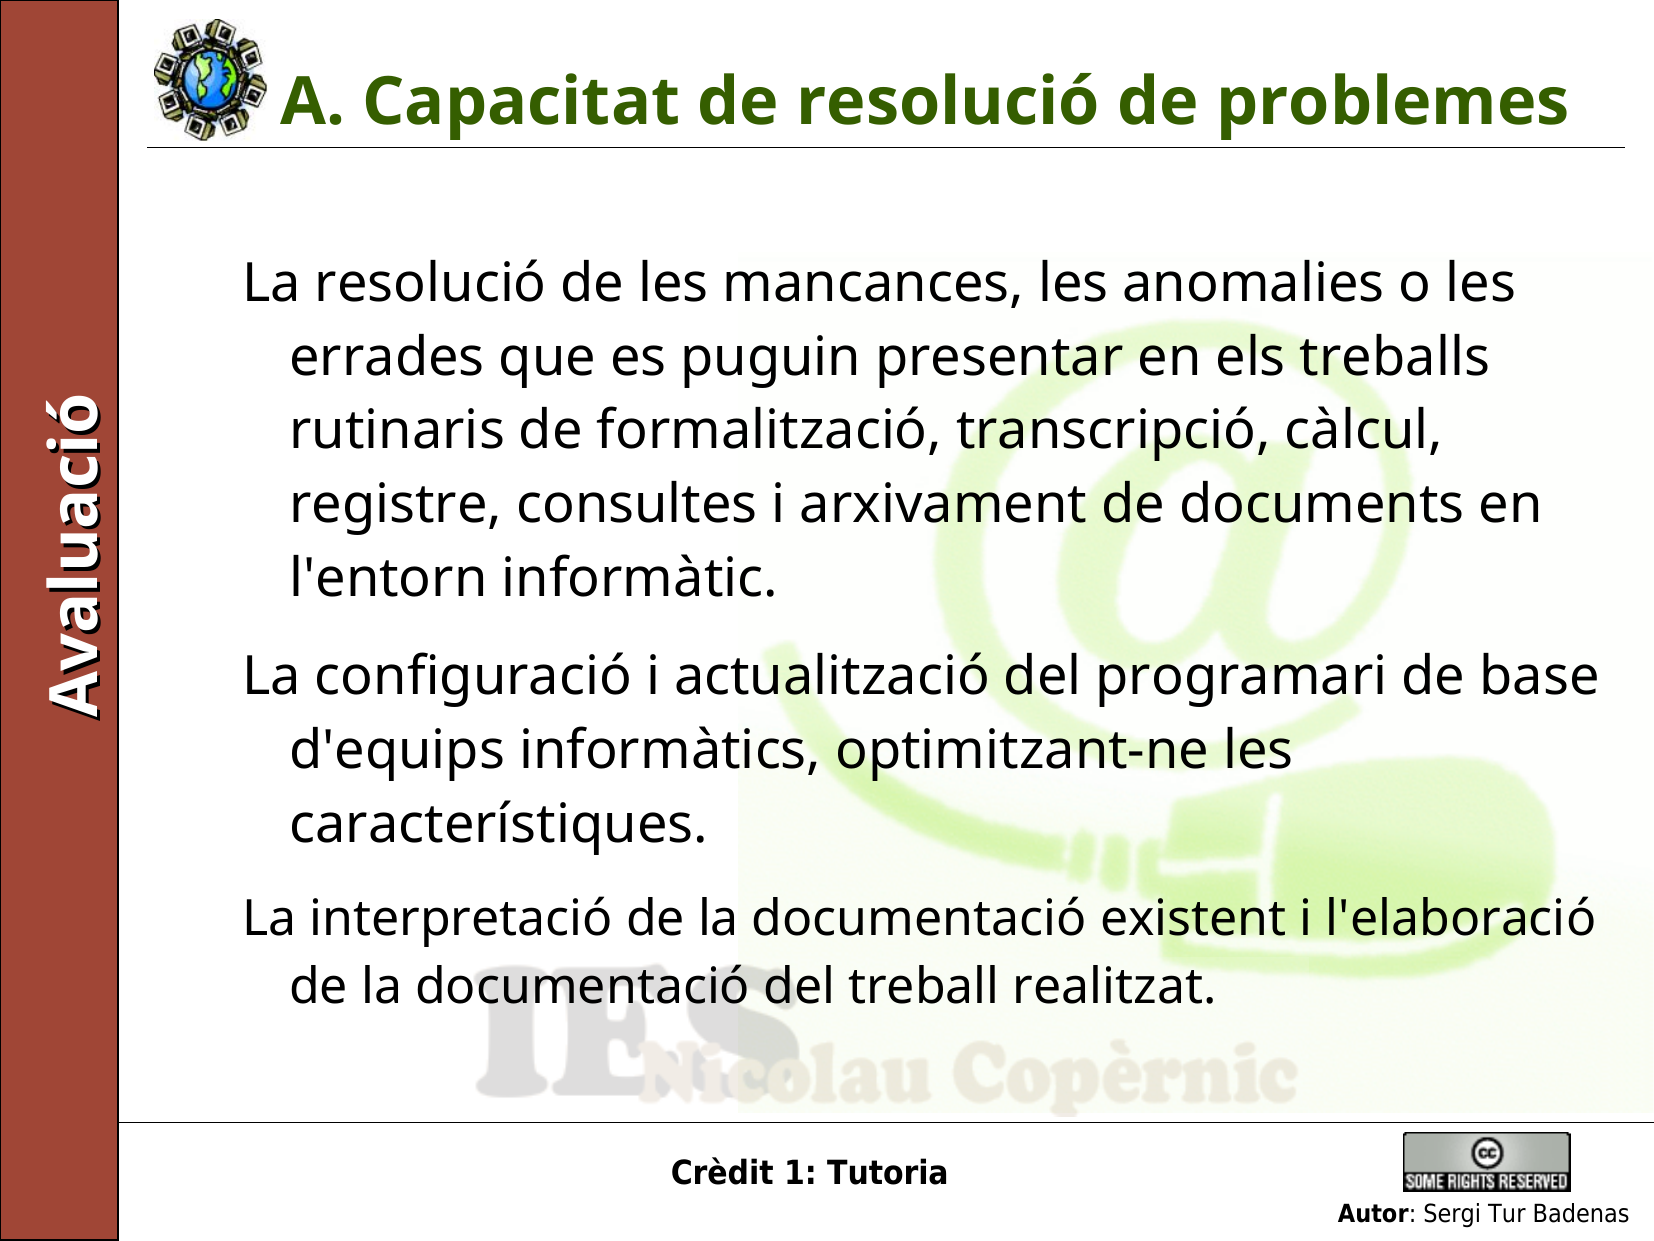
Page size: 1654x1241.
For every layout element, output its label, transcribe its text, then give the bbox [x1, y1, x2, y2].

title A. Capacitat de resolució de problemes [248, 56, 1642, 141]
list La resolució de les mancances, les anomalies o les errades que es puguin presentar en els treballs rutinaris de formalització, transcripció, càlcul, registre, consultes i arxivament de documents en l'entorn informàtic. La configuració i actualització del programari de base d'equips informàtics, optimitzant-ne les característiques. La interpretació de la documentació existent i l'elaboració de la documentació del treball realitzat. [147, 242, 1636, 1078]
picture [1403, 1132, 1571, 1192]
picture [154, 19, 268, 142]
picture [466, 252, 1654, 1117]
